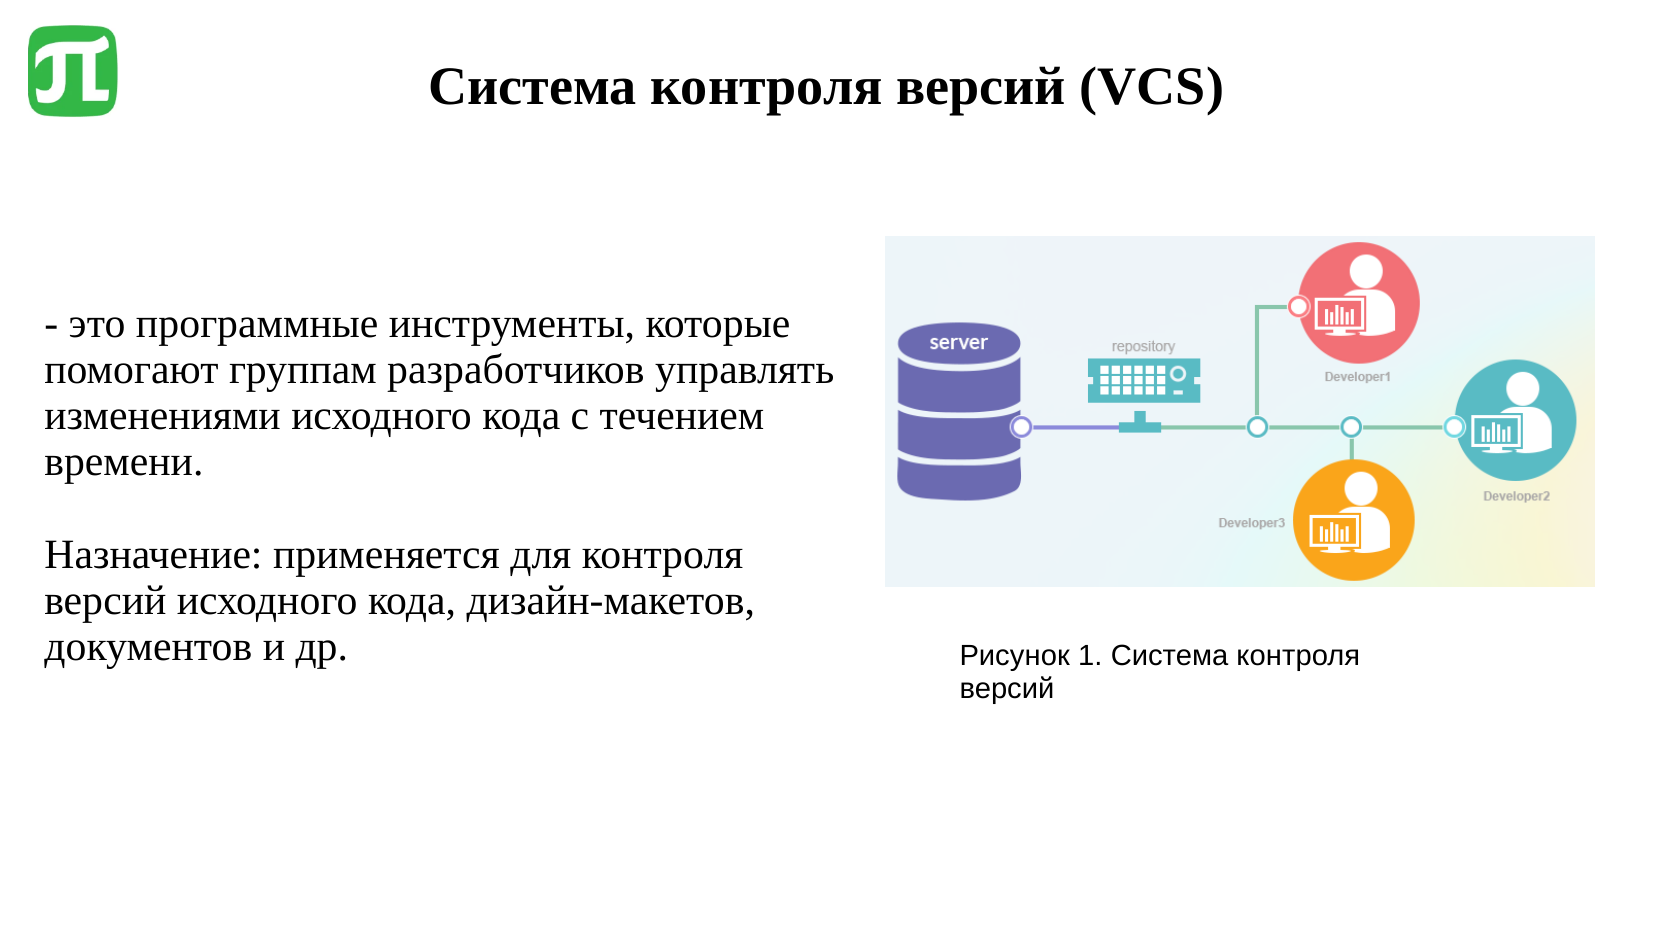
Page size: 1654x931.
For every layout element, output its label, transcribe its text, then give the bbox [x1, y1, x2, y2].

text_box - это программные инструменты, которые помогают группам разработчиков управлять изменениями исходного кода с течением времени. Назначение: применяется для контроля версий исходного кода, дизайн-макетов, документов и др. [29, 292, 857, 680]
text_box Рисунок 1. Система контроля версий [944, 631, 1479, 680]
text_box Система контроля версий (VCS) [413, 48, 1594, 148]
picture [885, 236, 1595, 587]
picture [28, 25, 119, 119]
